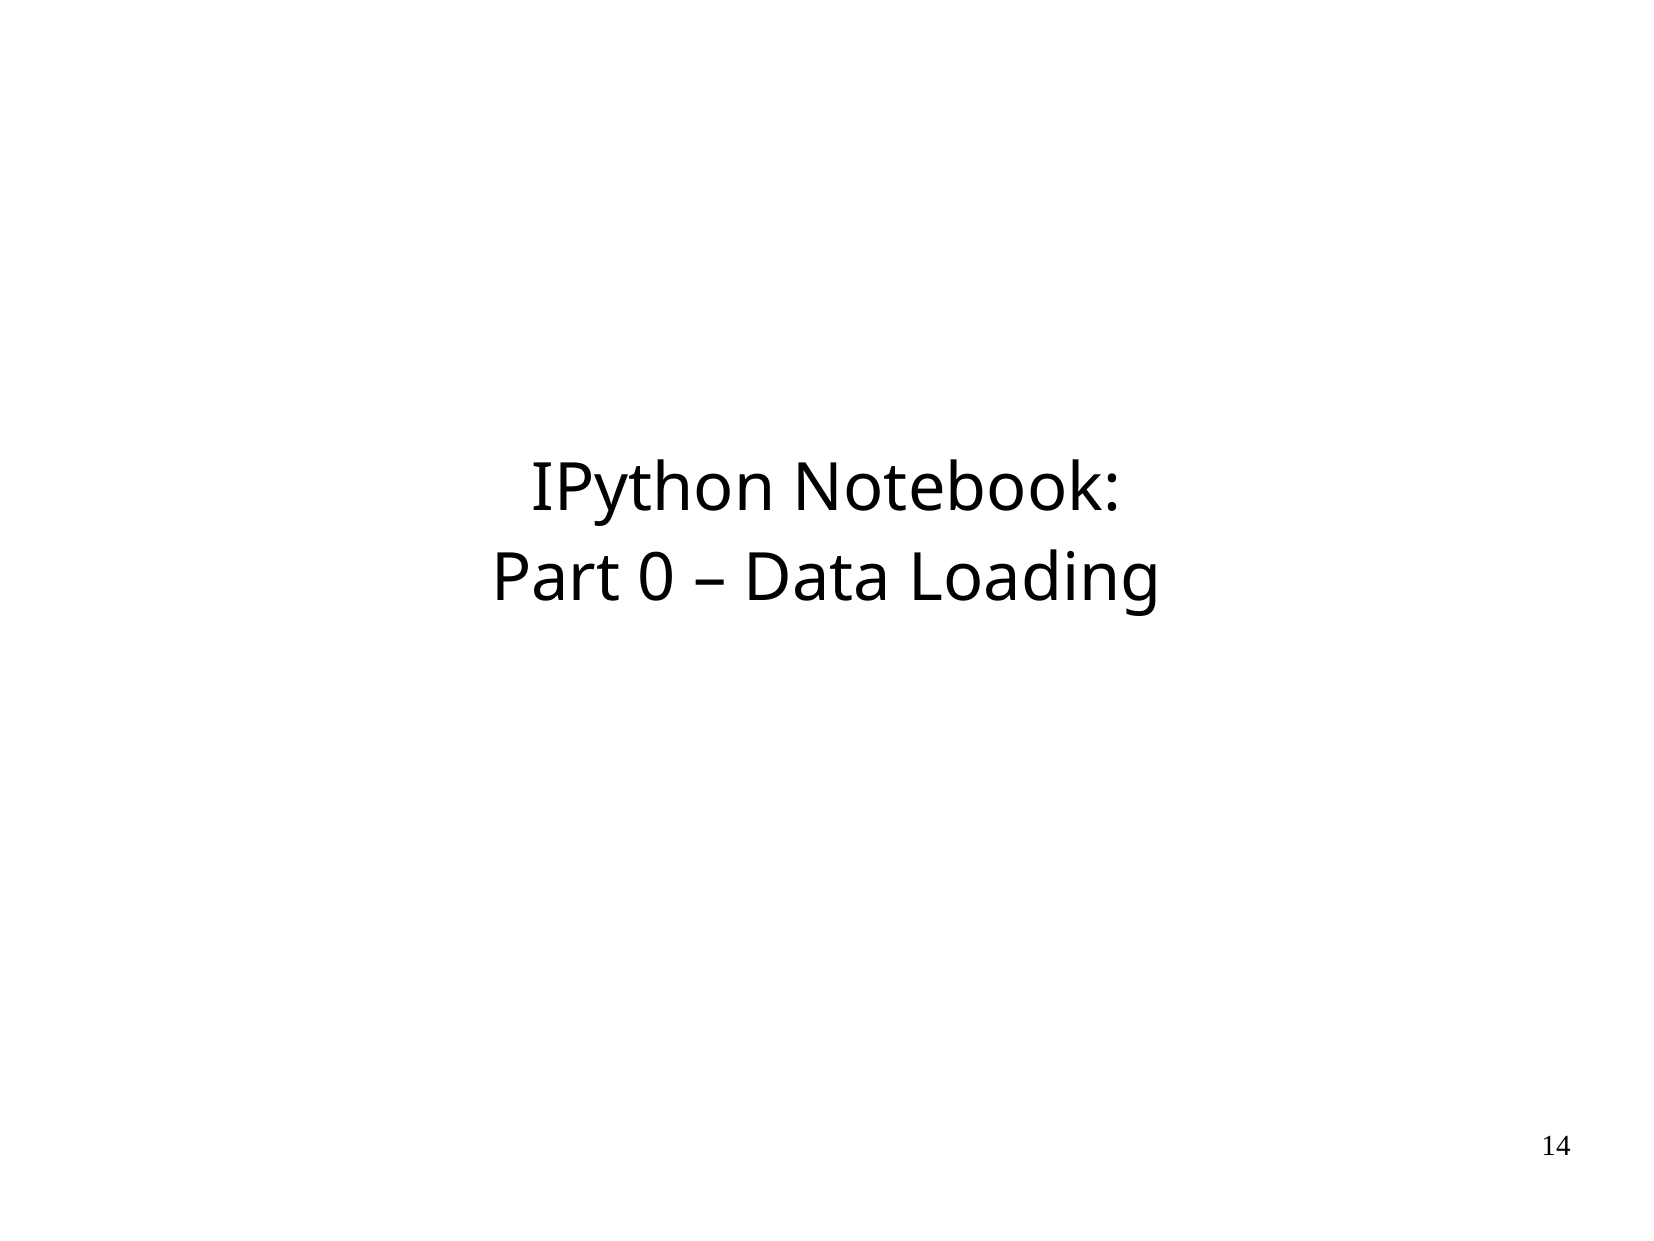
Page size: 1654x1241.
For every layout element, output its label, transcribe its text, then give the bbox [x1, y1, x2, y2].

subtitle IPython Notebook: Part 0 – Data Loading [82, 49, 1571, 1010]
